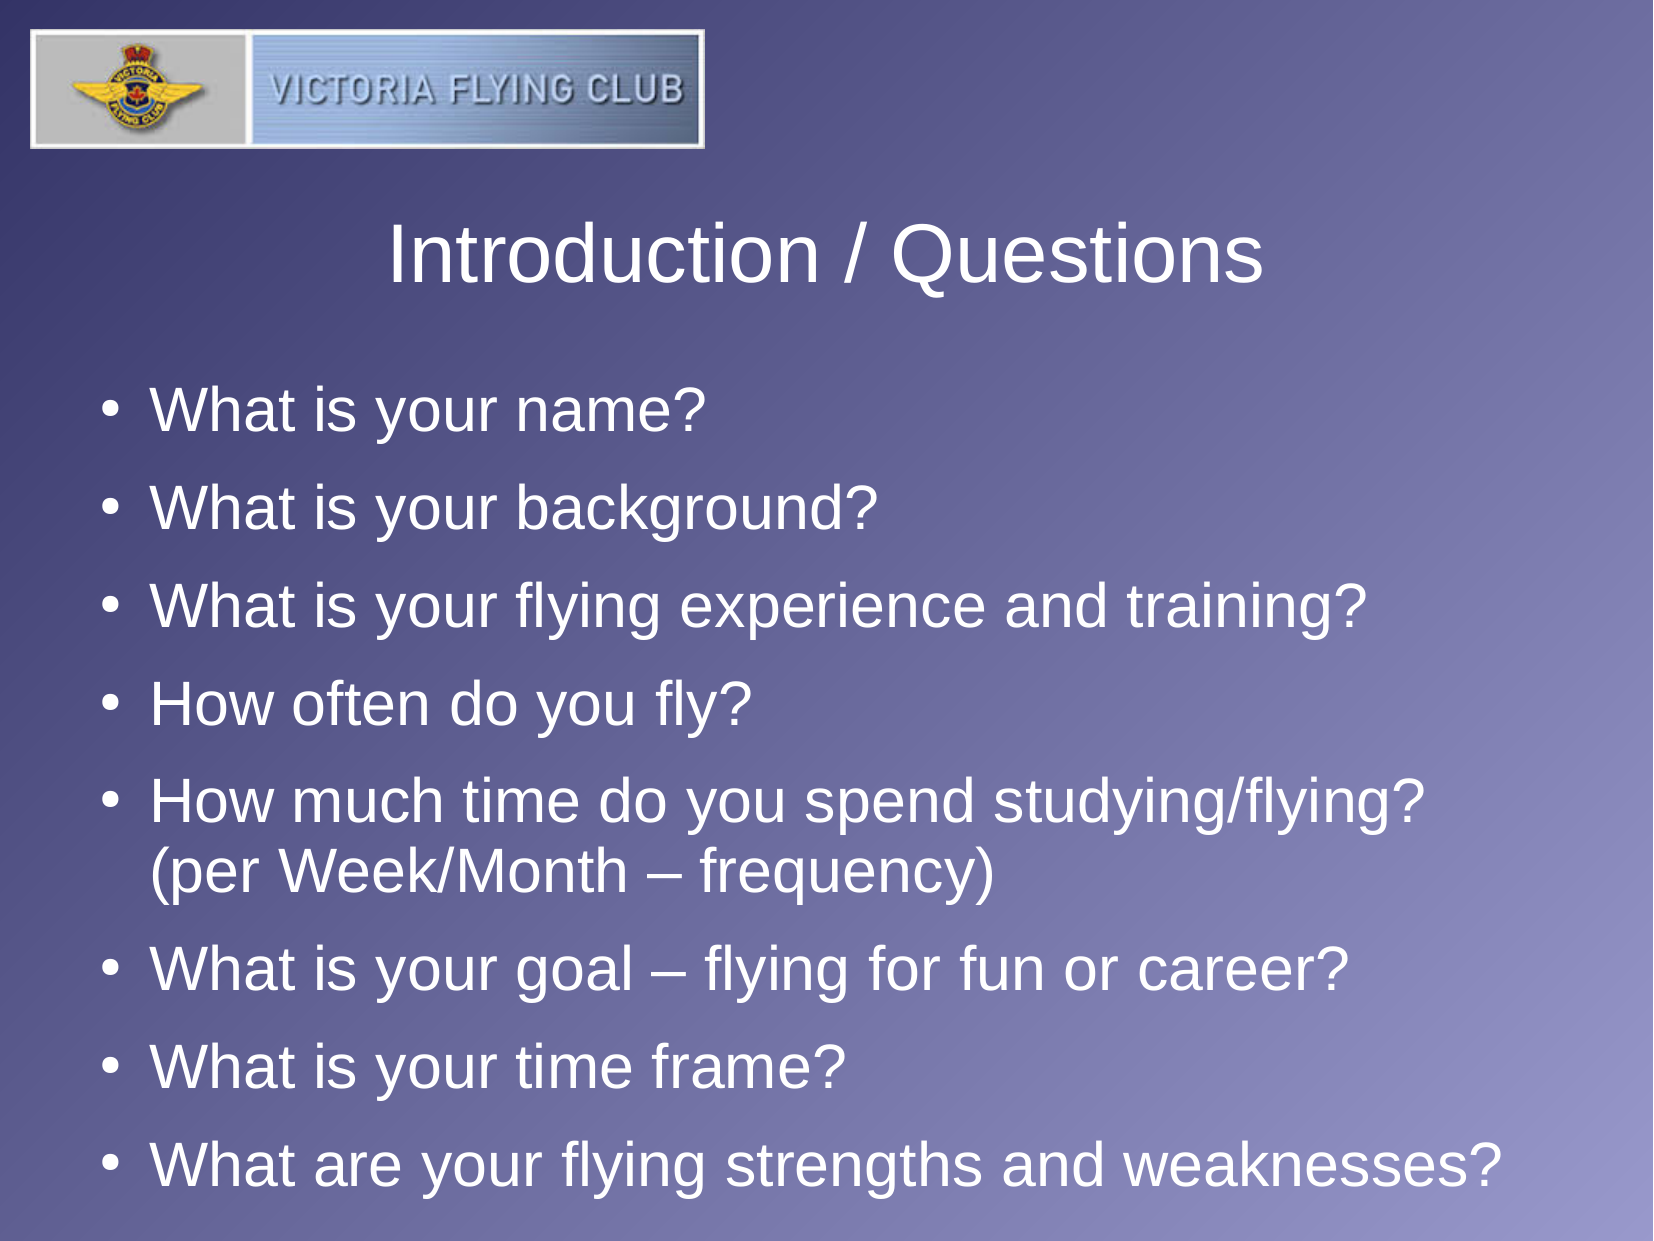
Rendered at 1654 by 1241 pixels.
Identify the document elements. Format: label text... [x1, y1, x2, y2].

picture [30, 29, 705, 149]
title Introduction / Questions [82, 150, 1571, 358]
list What is your name? What is your background? What is your flying experience and training? How often do you fly? How much time do you spend studying/flying? (per Week/Month – frequency) What is your goal – flying for fun or career? What is your time frame? What are your flying strengths and weaknesses? [82, 375, 1571, 1216]
